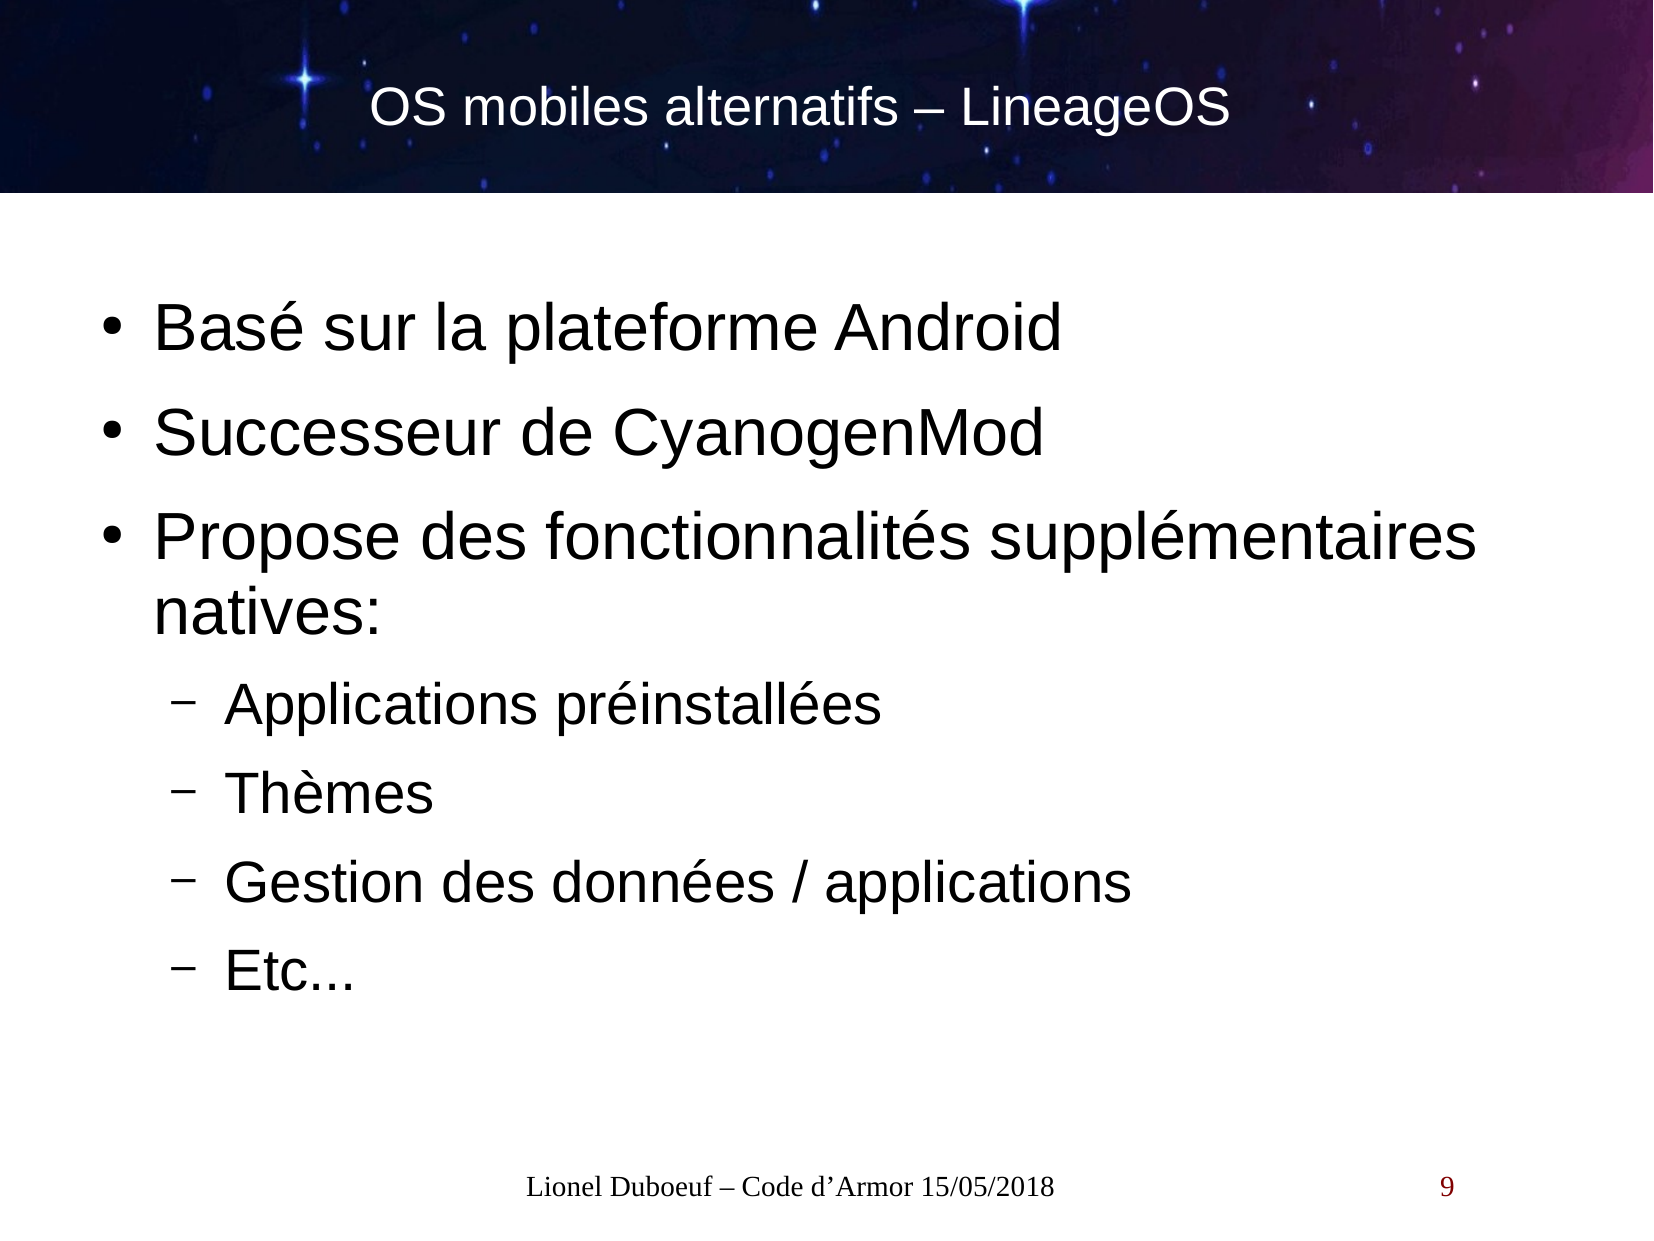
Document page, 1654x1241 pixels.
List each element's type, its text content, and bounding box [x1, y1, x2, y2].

picture [0, 0, 1653, 193]
title OS mobiles alternatifs – LineageOS [57, 2, 1546, 211]
list Basé sur la plateforme Android Successeur de CyanogenMod Propose des fonctionnalités supplémentaires natives: Applications préinstallées Thèmes Gestion des données / applications Etc... [82, 290, 1571, 1010]
